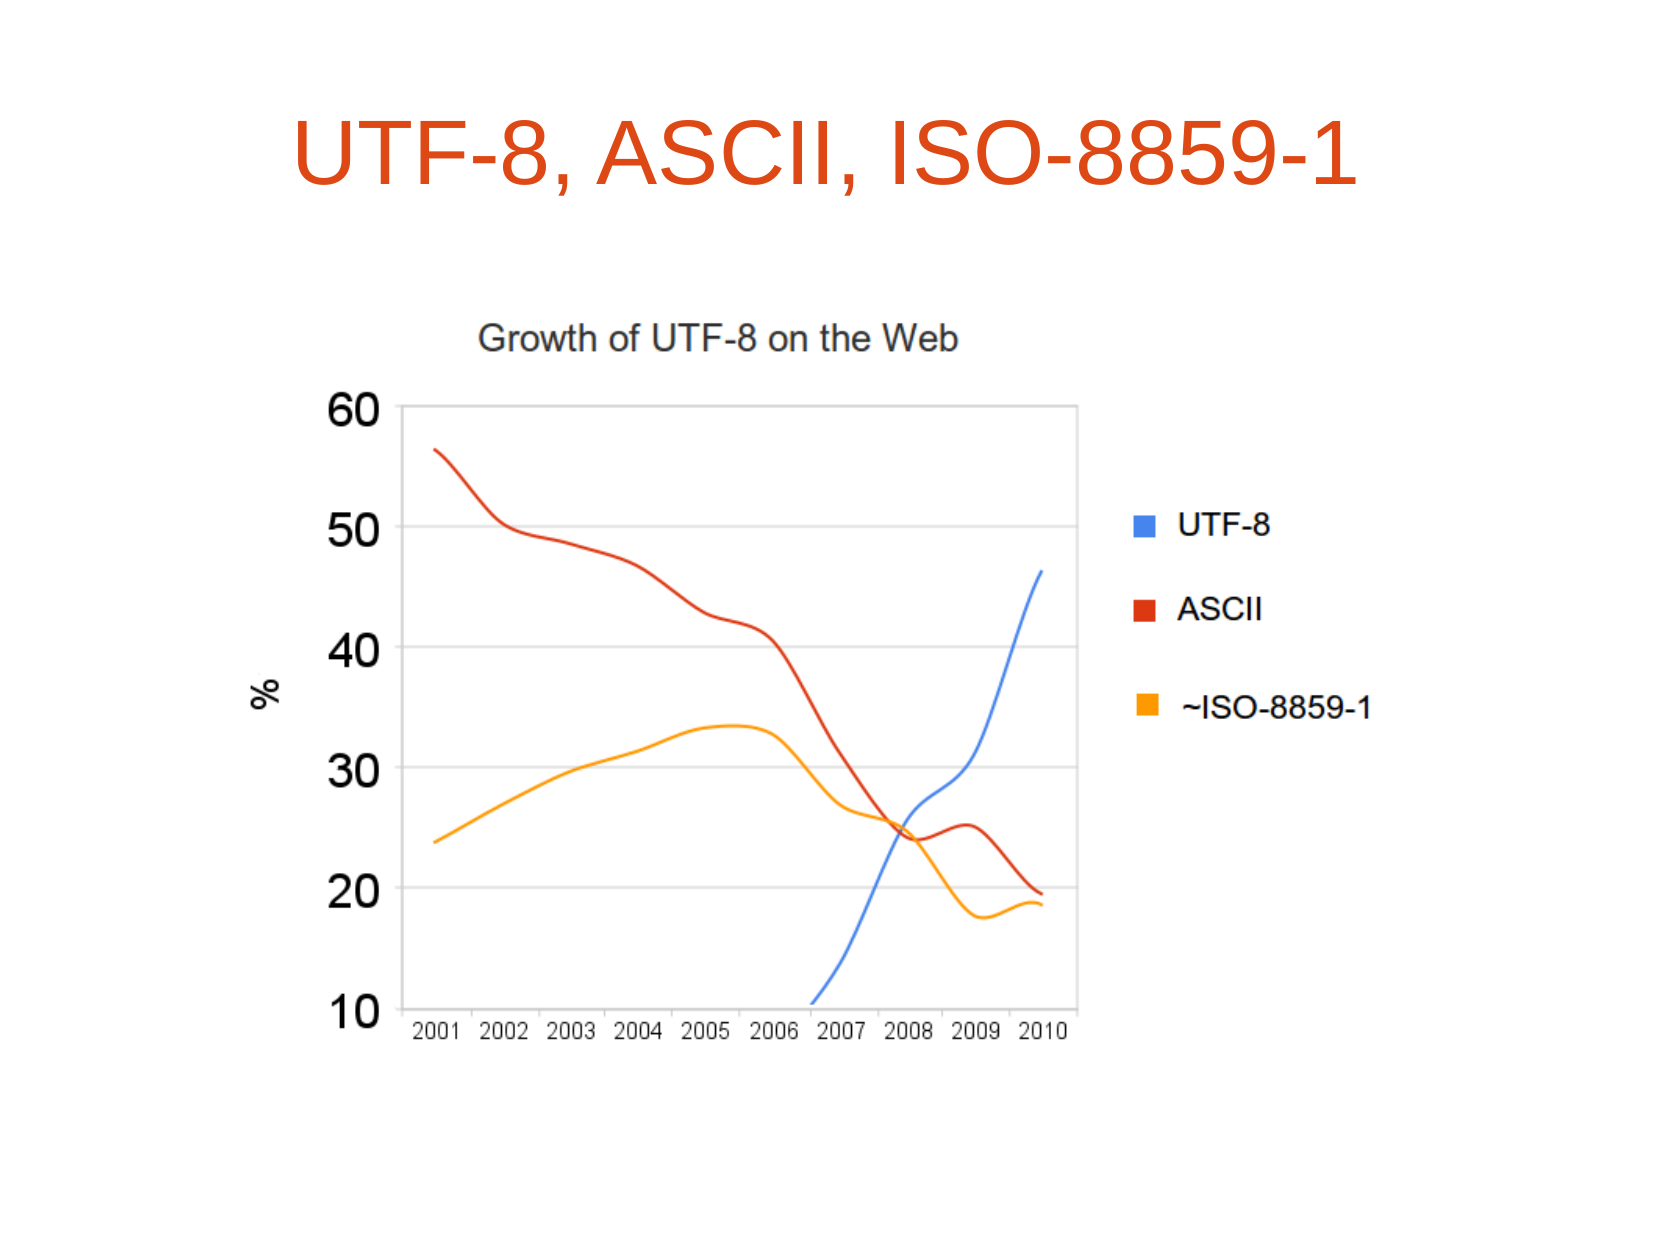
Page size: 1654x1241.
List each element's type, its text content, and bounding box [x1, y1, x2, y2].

title UTF-8, ASCII, ISO-8859-1 [82, 49, 1571, 257]
picture [240, 311, 1387, 1081]
